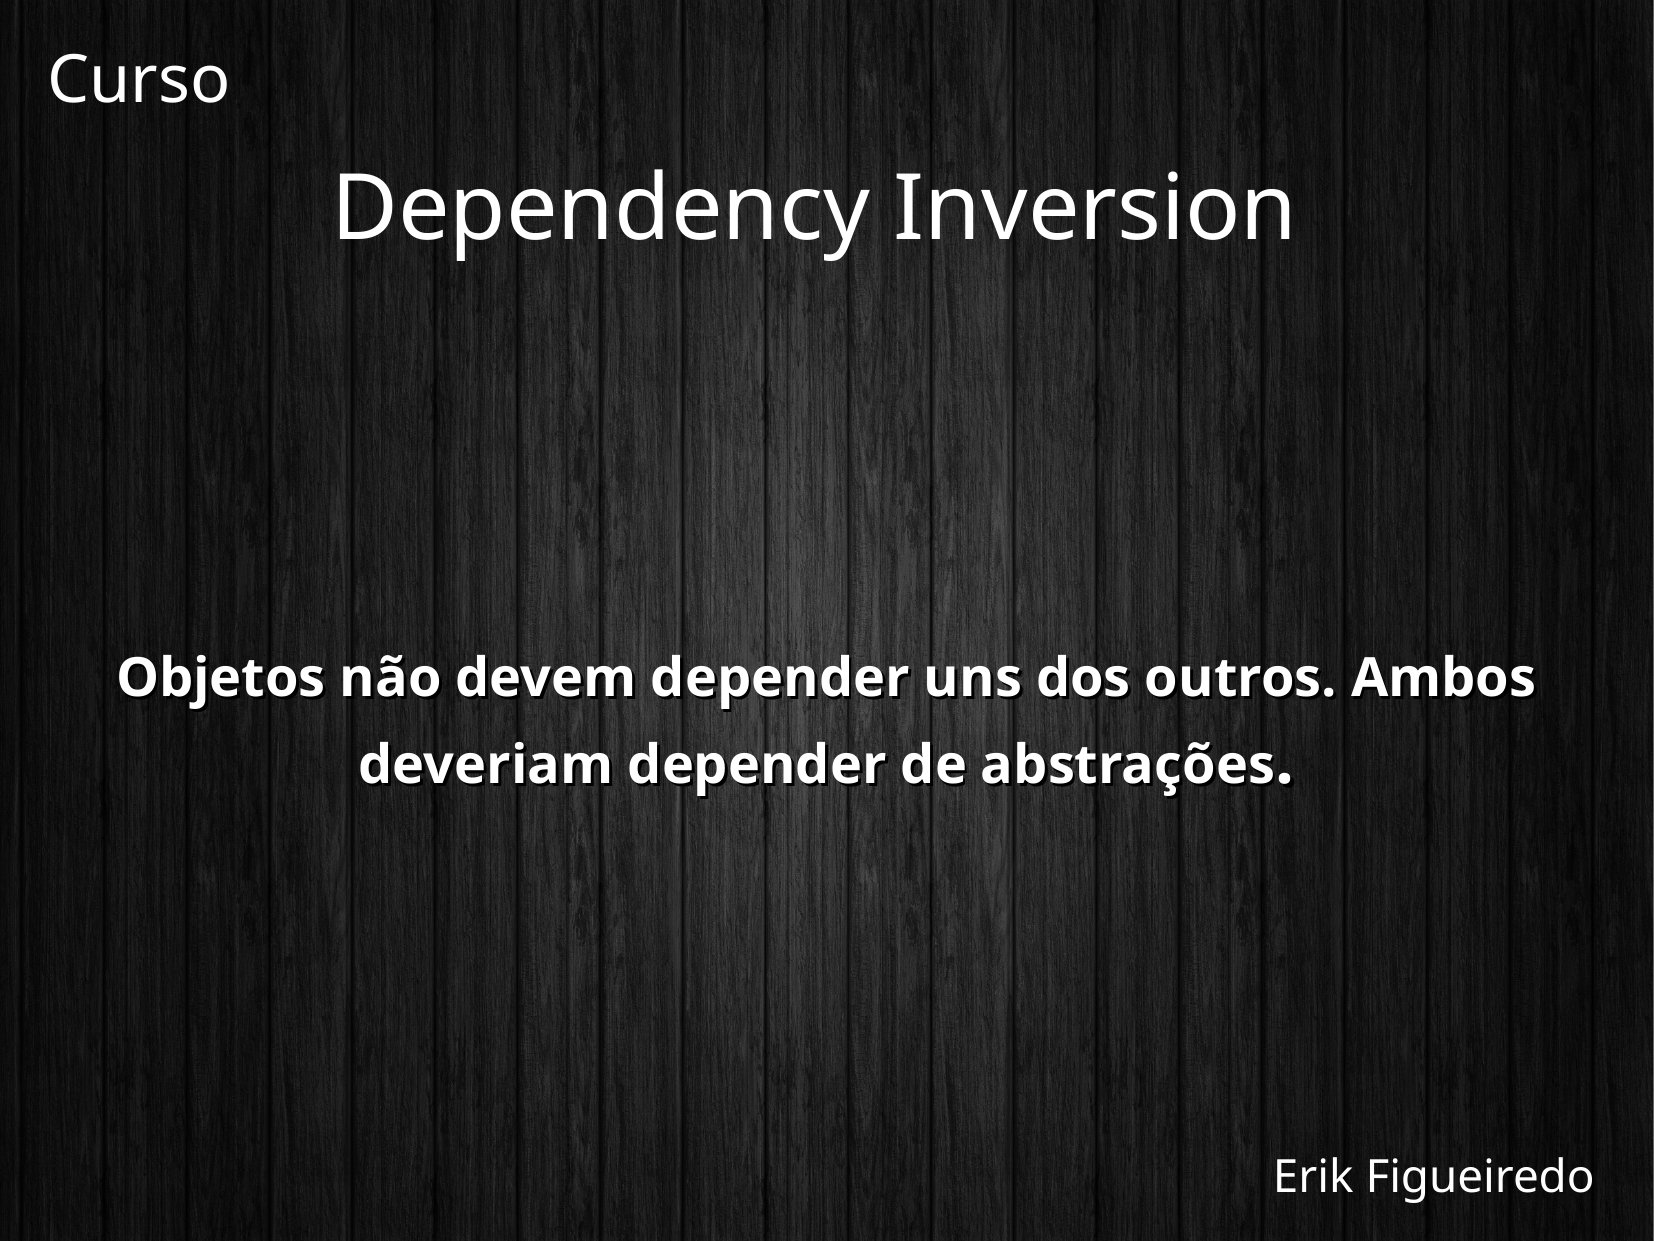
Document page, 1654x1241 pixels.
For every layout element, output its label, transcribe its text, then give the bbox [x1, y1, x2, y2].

text_box Erik Figueiredo [768, 1133, 1595, 1217]
list Objetos não devem depender uns dos outros. Ambos deveriam depender de abstrações. [82, 311, 1571, 1131]
text_box Curso [47, 35, 1087, 119]
title Dependency Inversion [82, 129, 1571, 278]
picture [0, 0, 1654, 1241]
